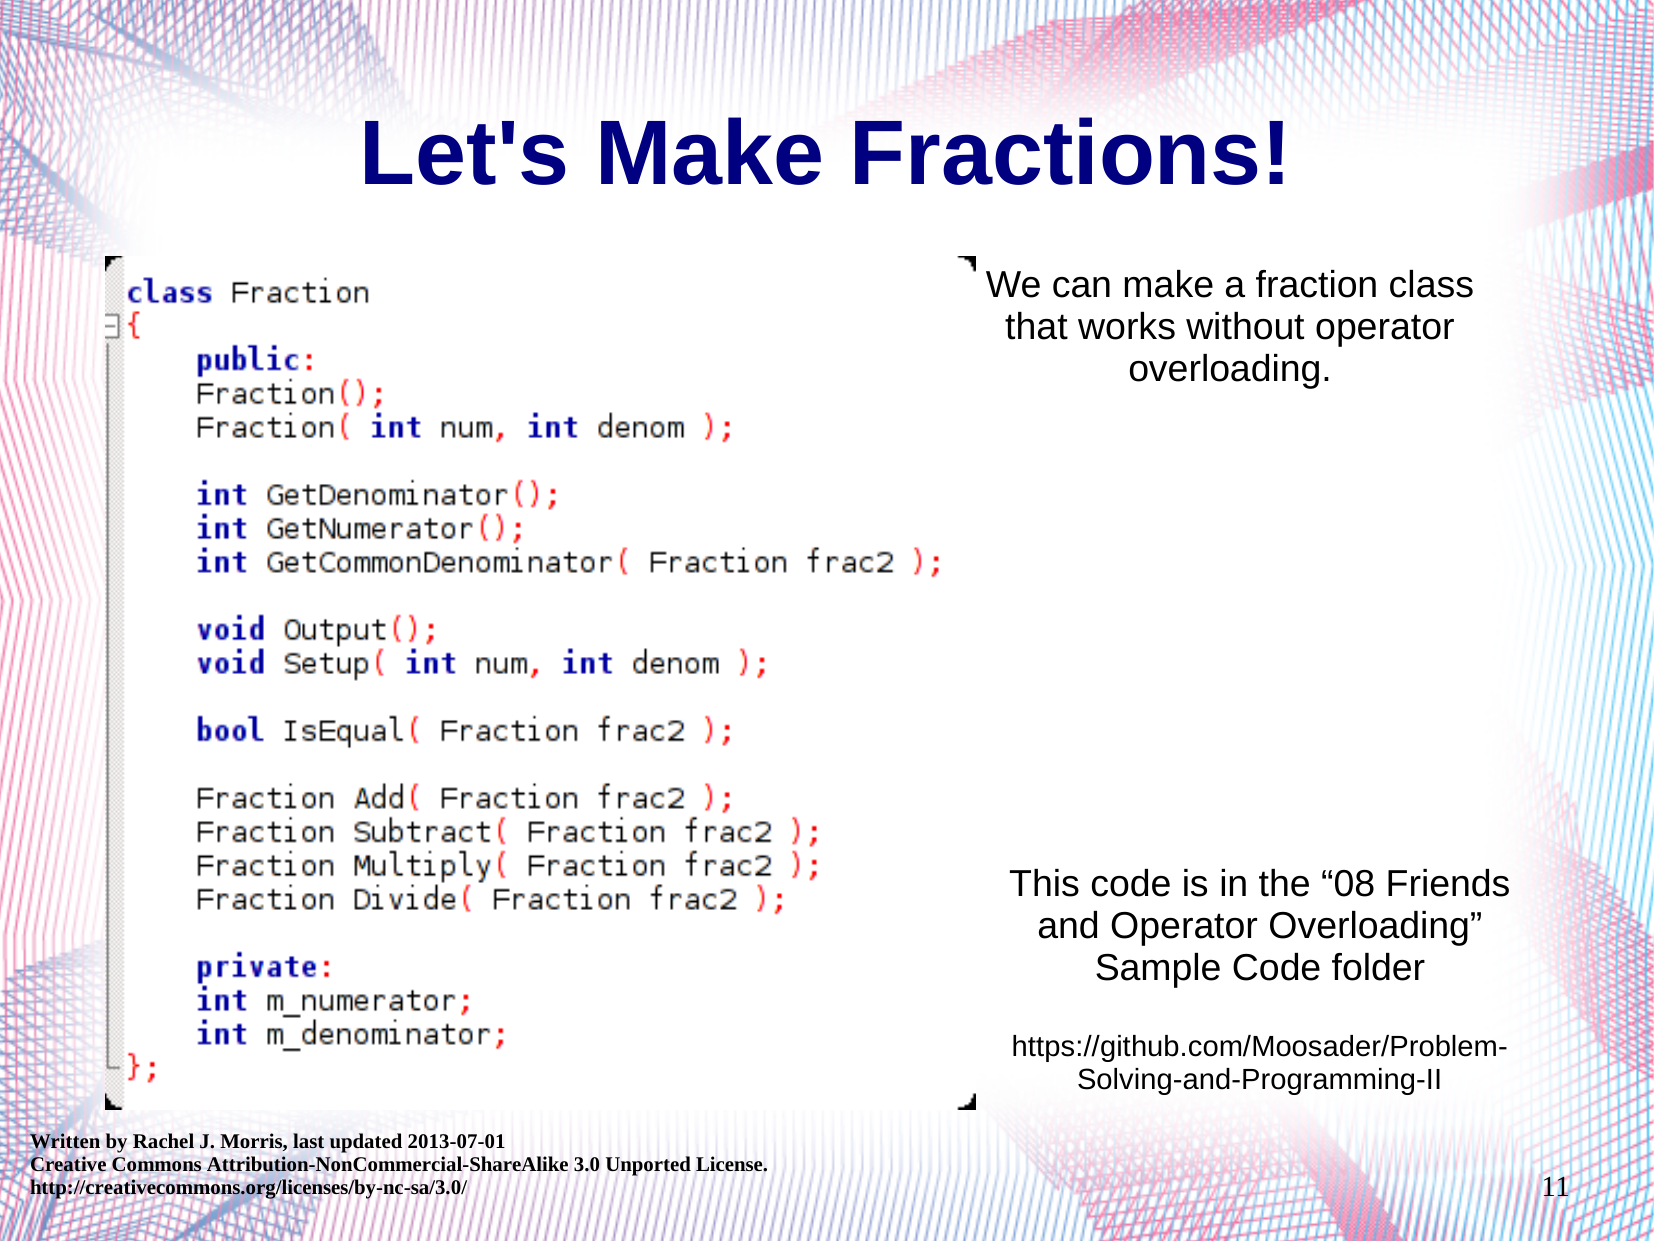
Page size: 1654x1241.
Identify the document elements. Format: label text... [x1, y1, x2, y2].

title Let's Make Fractions! [82, 49, 1571, 257]
picture [0, 0, 1654, 1241]
text_box This code is in the “08 Friends and Operator Overloading” Sample Code folder https://github.com/Moosader/Problem-Solving-and-Programming-II [975, 855, 1546, 1104]
text_box We can make a fraction class that works without operator overloading. [960, 256, 1501, 398]
